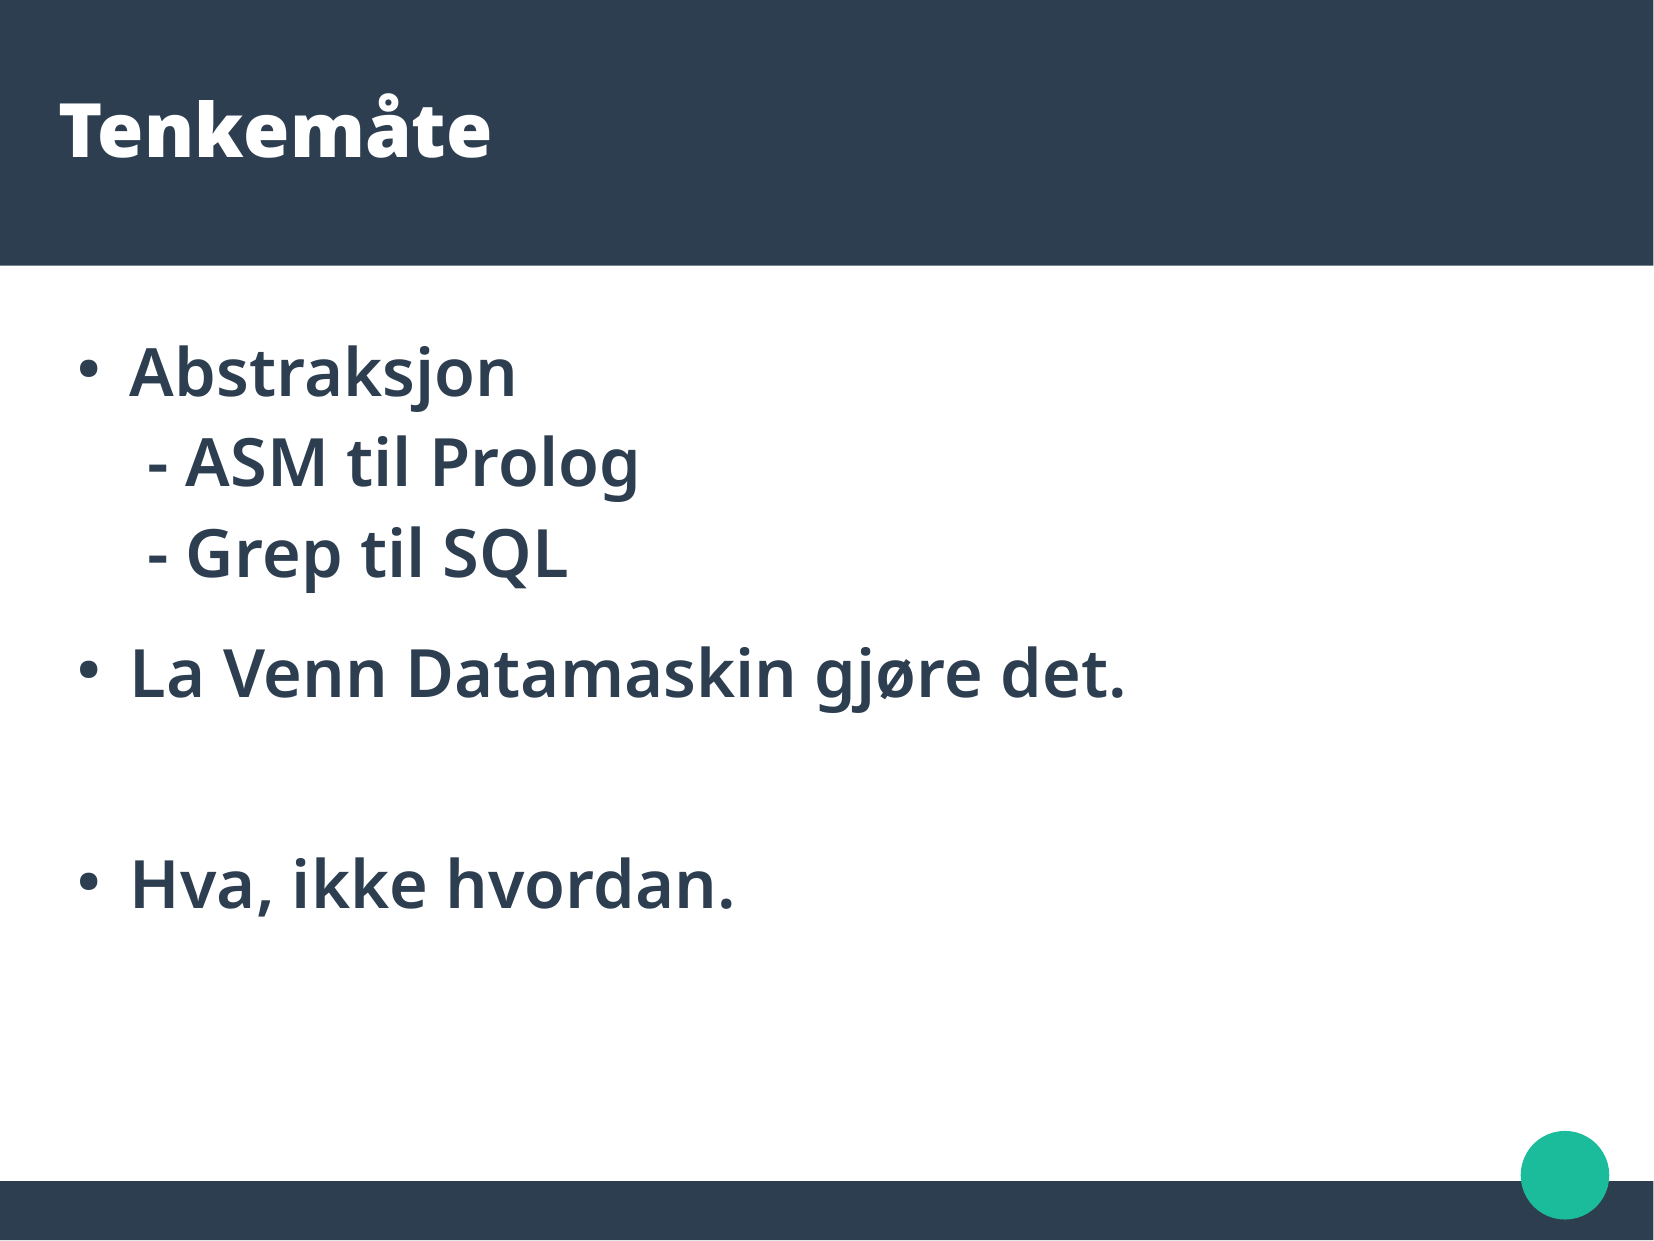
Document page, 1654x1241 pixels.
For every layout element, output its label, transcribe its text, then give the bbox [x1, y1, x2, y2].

list Abstraksjon - ASM til Prolog - Grep til SQL La Venn Datamaskin gjøre det. Hva, ikke hvordan. [59, 324, 1595, 1152]
title Tenkemåte [59, 49, 1595, 207]
